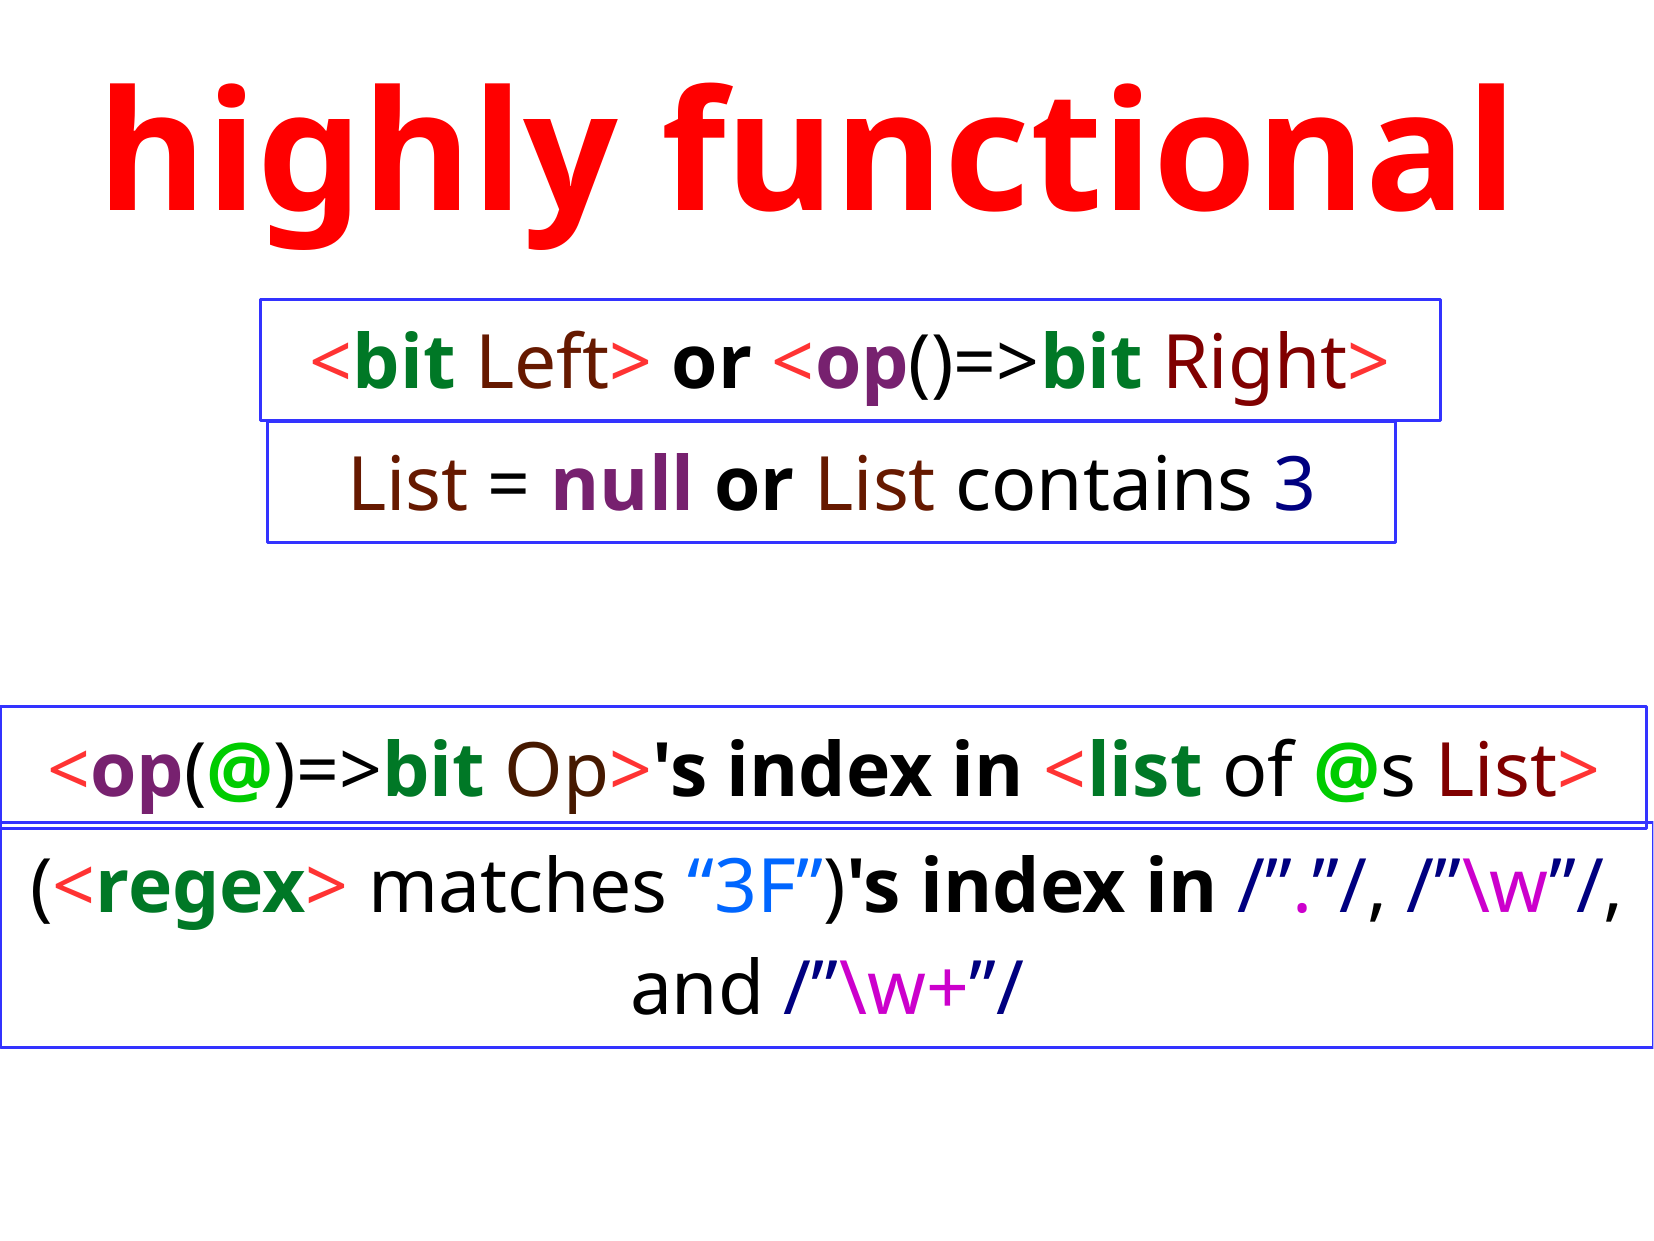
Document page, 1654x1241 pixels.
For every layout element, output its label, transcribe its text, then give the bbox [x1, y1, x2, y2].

picture [0, 0, 1654, 821]
text_box <op(@)=>bit Op>'s index in <list of @s List> [0, 706, 1647, 821]
text_box <bit Left> or <op()=>bit Right> [260, 299, 1441, 421]
picture [0, 1049, 1654, 1241]
text_box highly functional [82, 25, 1613, 271]
text_box List = null or List contains 3 [267, 421, 1396, 543]
text_box (<regex> matches “3F”)'s index in /”.”/, /”\w”/, and /”\w+”/ [0, 822, 1654, 1048]
